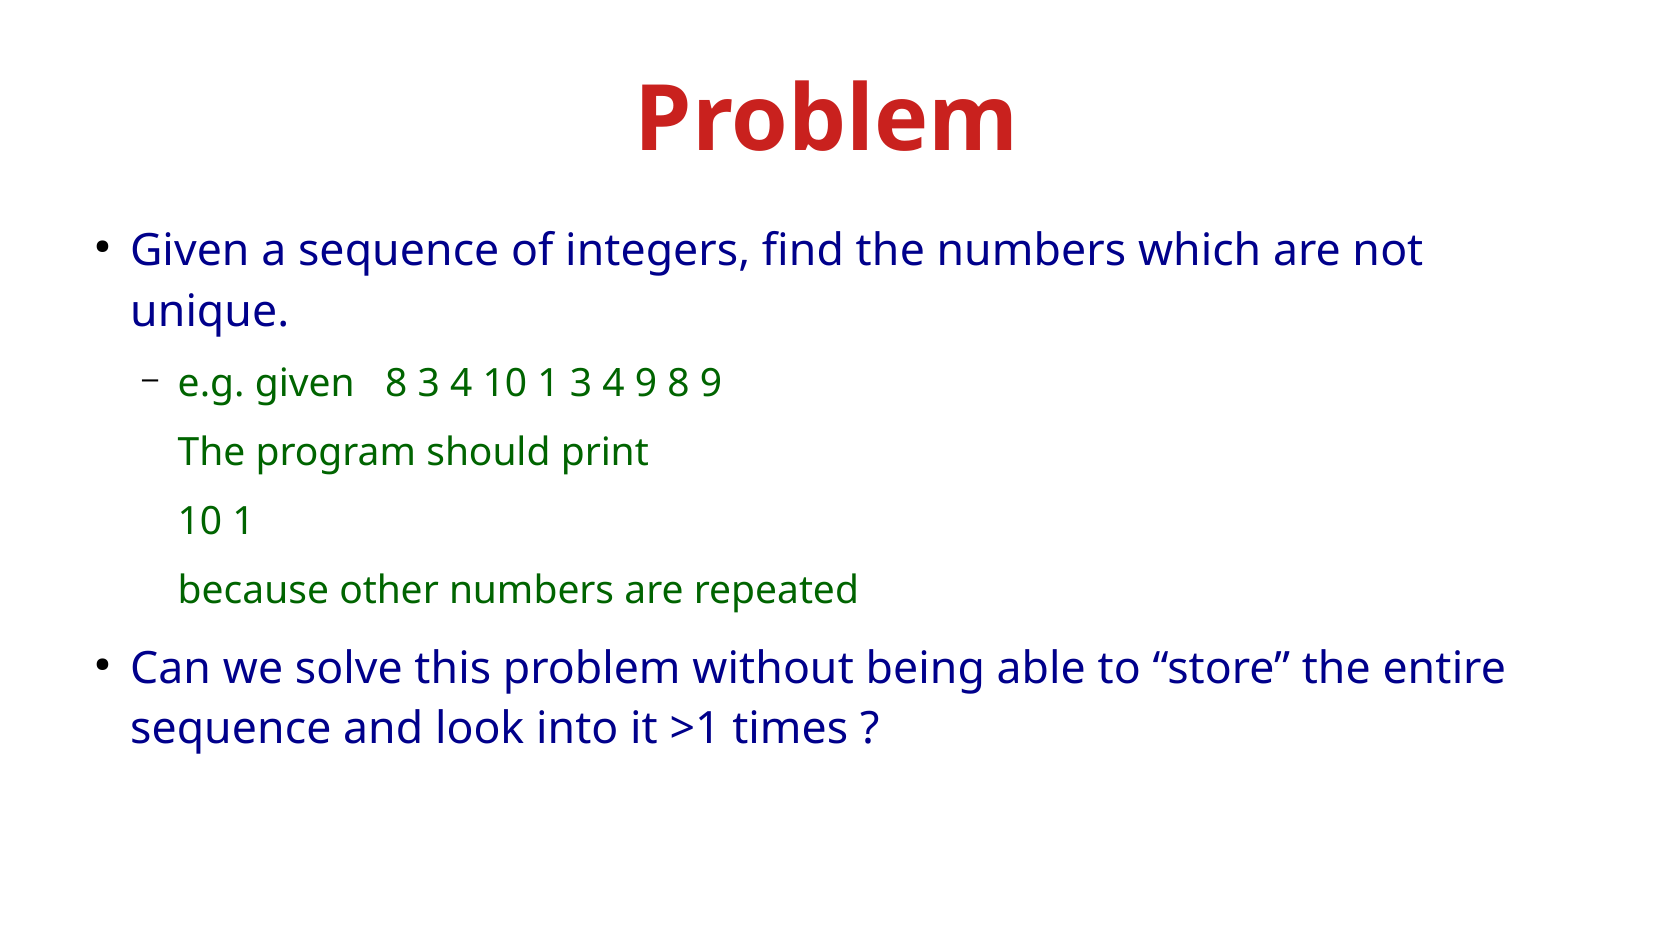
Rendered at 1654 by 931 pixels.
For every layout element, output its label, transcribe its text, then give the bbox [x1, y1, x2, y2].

title Problem [82, 37, 1571, 193]
list Given a sequence of integers, find the numbers which are not unique. e.g. given 8 3 4 10 1 3 4 9 8 9 The program should print 10 1 because other numbers are repeated Can we solve this problem without being able to “store” the entire sequence and look into it >1 times ? [82, 217, 1571, 758]
